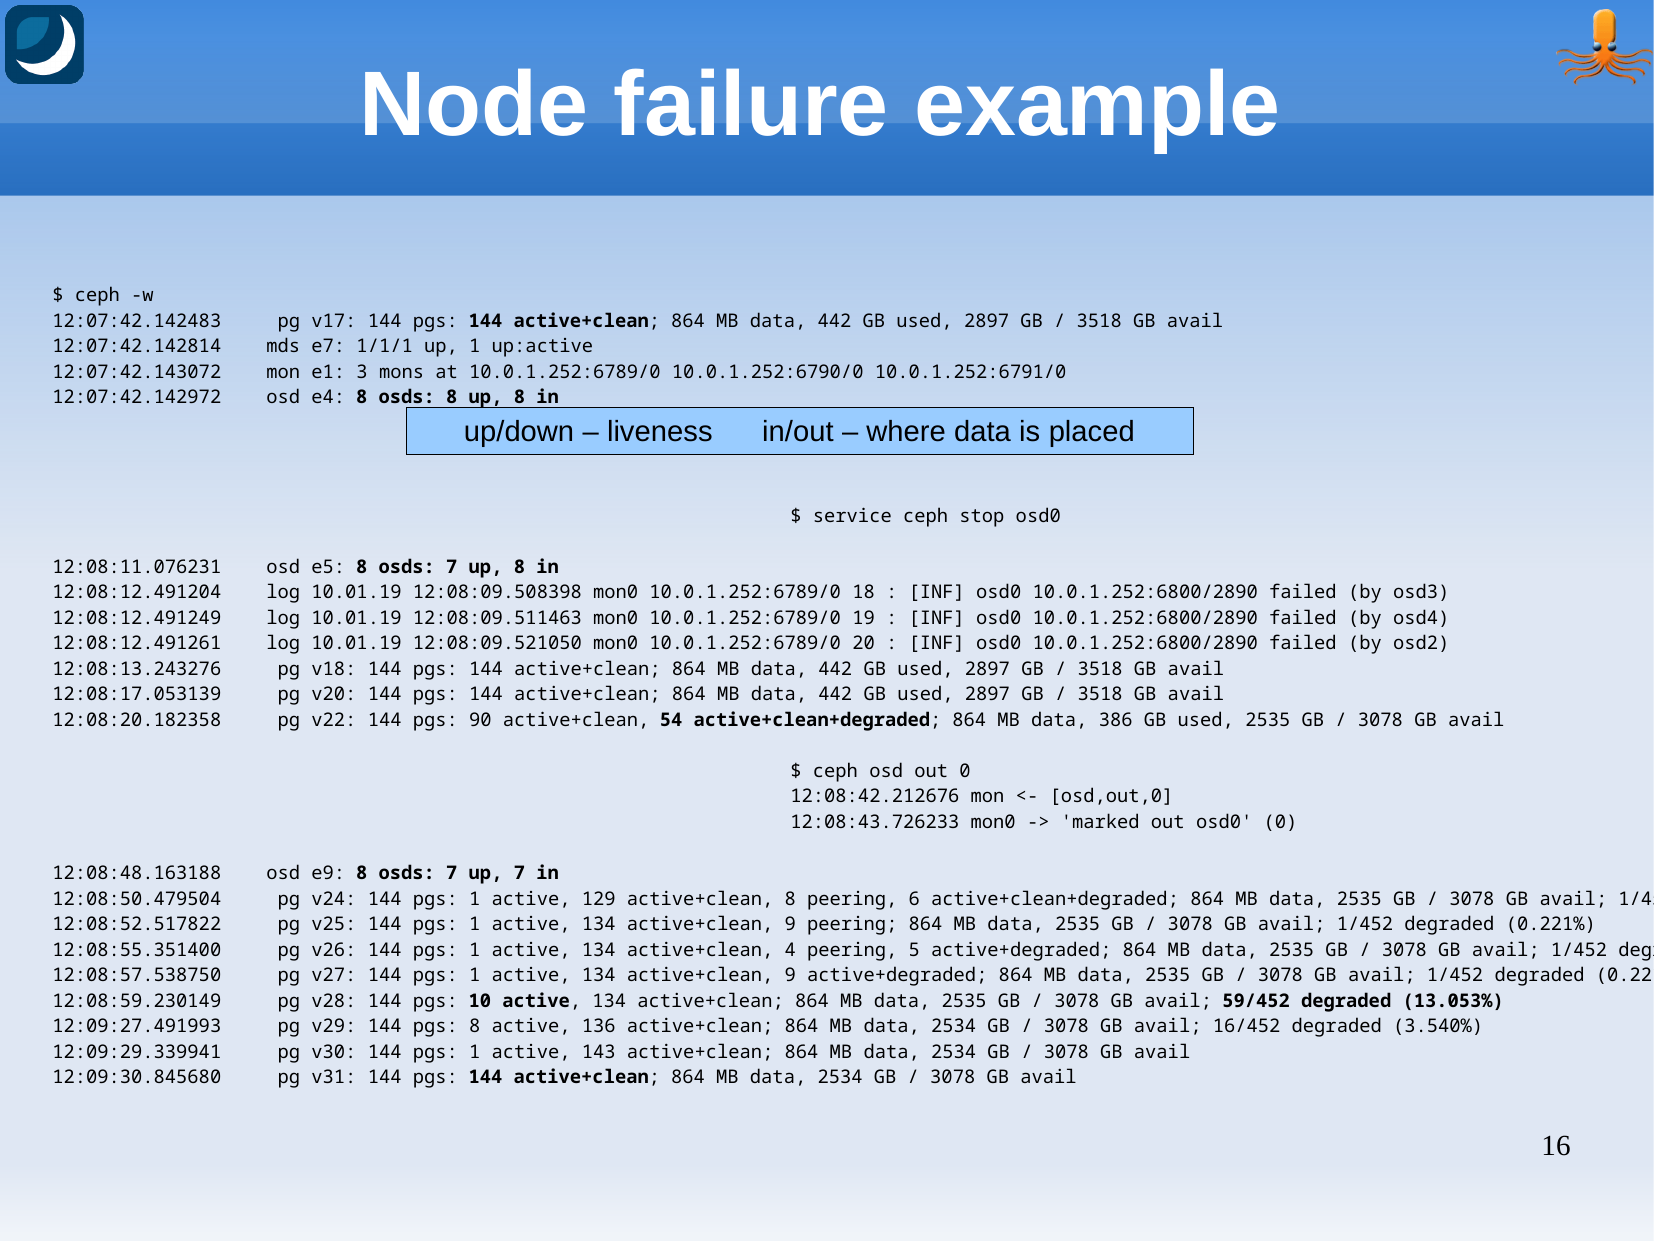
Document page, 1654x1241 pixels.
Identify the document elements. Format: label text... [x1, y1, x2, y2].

title Node failure example [76, 0, 1565, 208]
text_box up/down – liveness in/out – where data is placed [406, 407, 1194, 455]
text_box $ ceph -w 12:07:42.142483 pg v17: 144 pgs: 144 active+clean; 864 MB data, 442 GB used, 2897 GB / 3518 GB avail 12:07:42.142814 mds e7: 1/1/1 up, 1 up:active 12:07:42.143072 mon e1: 3 mons at 10.0.1.252:6789/0 10.0.1.252:6790/0 10.0.1.252:6791/0 12:07:42.142972 osd e4: 8 osds: 8 up, 8 in $ service ceph stop osd0 12:08:11.076231 osd e5: 8 osds: 7 up, 8 in 12:08:12.491204 log 10.01.19 12:08:09.508398 mon0 10.0.1.252:6789/0 18 : [INF] osd0 10.0.1.252:6800/2890 failed (by osd3) 12:08:12.491249 log 10.01.19 12:08:09.511463 mon0 10.0.1.252:6789/0 19 : [INF] osd0 10.0.1.252:6800/2890 failed (by osd4) 12:08:12.491261 log 10.01.19 12:08:09.521050 mon0 10.0.1.252:6789/0 20 : [INF] osd0 10.0.1.252:6800/2890 failed (by osd2) 12:08:13.243276 pg v18: 144 pgs: 144 active+clean; 864 MB data, 442 GB used, 2897 GB / 3518 GB avail 12:08:17.053139 pg v20: 144 pgs: 144 active+clean; 864 MB data, 442 GB used, 2897 GB / 3518 GB avail 12:08:20.182358 pg v22: 144 pgs: 90 active+clean, 54 active+clean+degraded; 864 MB data, 386 GB used, 2535 GB / 3078 GB avail $ ceph osd out 0 12:08:42.212676 mon <- [osd,out,0] 12:08:43.726233 mon0 -> 'marked out osd0' (0) 12:08:48.163188 osd e9: 8 osds: 7 up, 7 in 12:08:50.479504 pg v24: 144 pgs: 1 active, 129 active+clean, 8 peering, 6 active+clean+degraded; 864 MB data, 2535 GB / 3078 GB avail; 1/452 degraded (0.221%) 12:08:52.517822 pg v25: 144 pgs: 1 active, 134 active+clean, 9 peering; 864 MB data, 2535 GB / 3078 GB avail; 1/452 degraded (0.221%) 12:08:55.351400 pg v26: 144 pgs: 1 active, 134 active+clean, 4 peering, 5 active+degraded; 864 MB data, 2535 GB / 3078 GB avail; 1/452 degraded (0.221%) 12:08:57.538750 pg v27: 144 pgs: 1 active, 134 active+clean, 9 active+degraded; 864 MB data, 2535 GB / 3078 GB avail; 1/452 degraded (0.221%) 12:08:59.230149 pg v28: 144 pgs: 10 active, 134 active+clean; 864 MB data, 2535 GB / 3078 GB avail; 59/452 degraded (13.053%) 12:09:27.491993 pg v29: 144 pgs: 8 active, 136 active+clean; 864 MB data, 2534 GB / 3078 GB avail; 16/452 degraded (3.540%) 12:09:29.339941 pg v30: 144 pgs: 1 active, 143 active+clean; 864 MB data, 2534 GB / 3078 GB avail 12:09:30.845680 pg v31: 144 pgs: 144 active+clean; 864 MB data, 2534 GB / 3078 GB avail [37, 274, 1654, 1040]
picture [0, 0, 1654, 1241]
